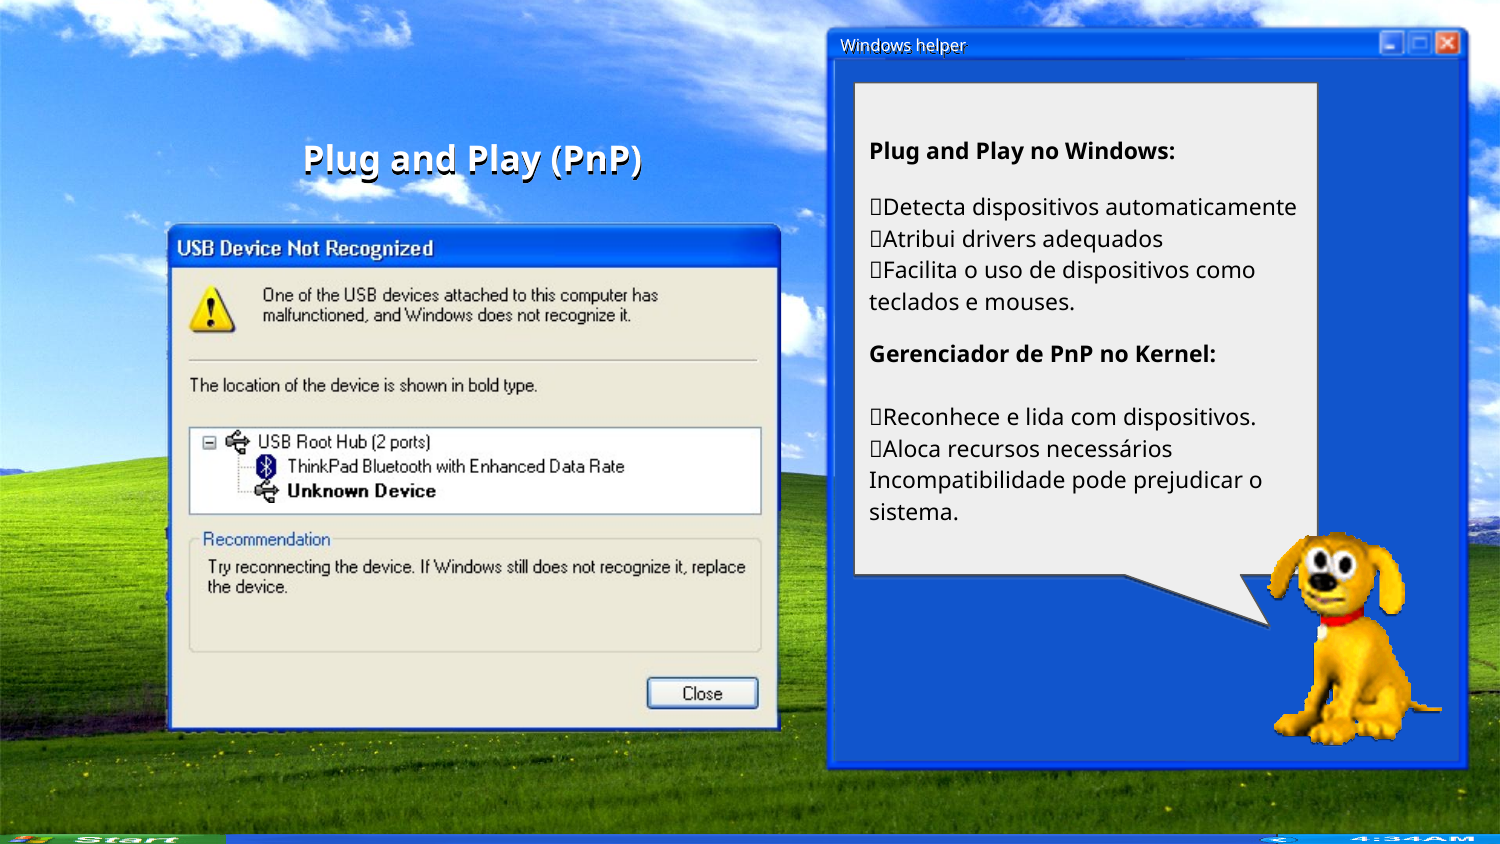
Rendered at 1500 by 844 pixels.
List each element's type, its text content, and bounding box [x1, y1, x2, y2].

text_box Plug and Play no Windows: ✅Detecta dispositivos automaticamente ✅Atribui drivers adequados ✅Facilita o uso de dispositivos como teclados e mouses. Gerenciador de PnP no Kernel: ✅Reconhece e lida com dispositivos. ✅Aloca recursos necessários Incompatibilidade pode prejudicar o sistema. [854, 82, 1318, 626]
text_box Windows helper [825, 20, 1456, 71]
picture [0, 0, 1500, 844]
text_box Plug and Play (PnP) [226, 114, 719, 194]
